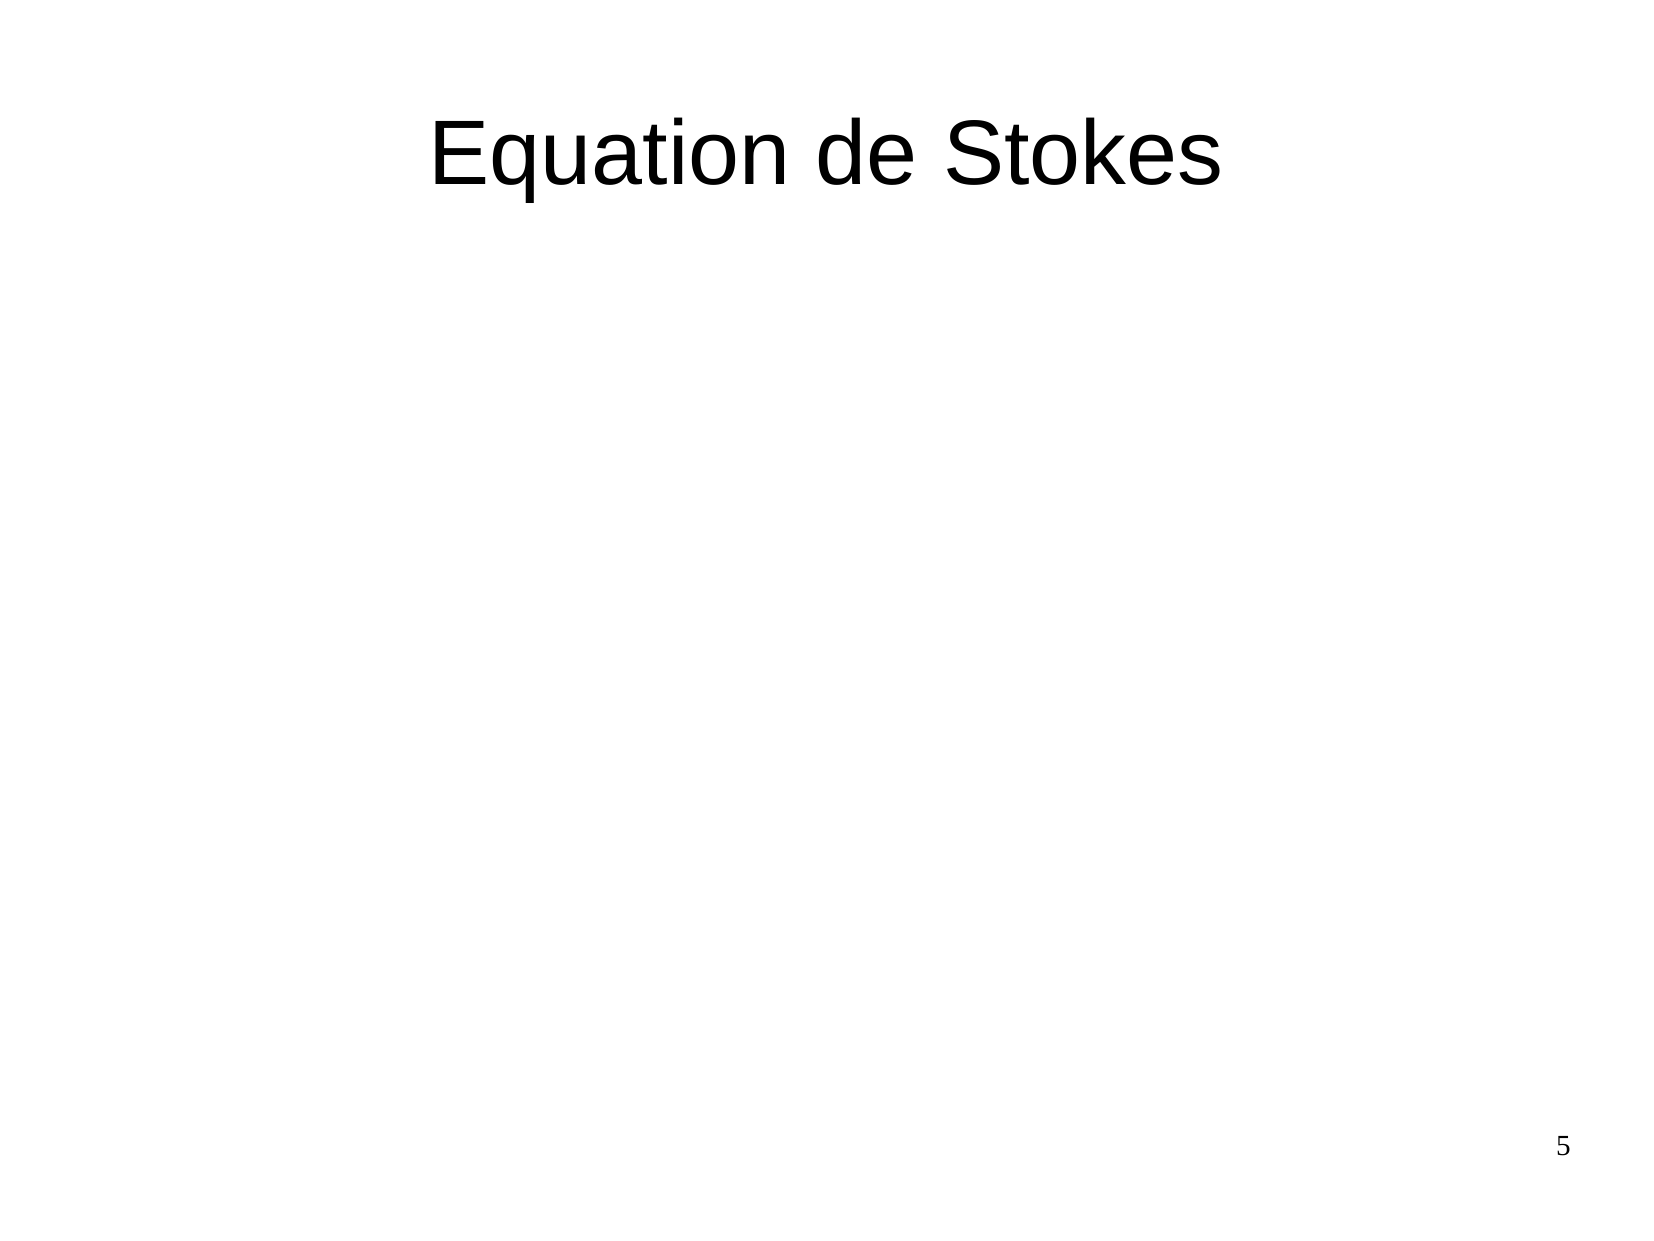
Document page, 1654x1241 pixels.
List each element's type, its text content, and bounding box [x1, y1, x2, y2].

title Equation de Stokes [82, 49, 1571, 257]
